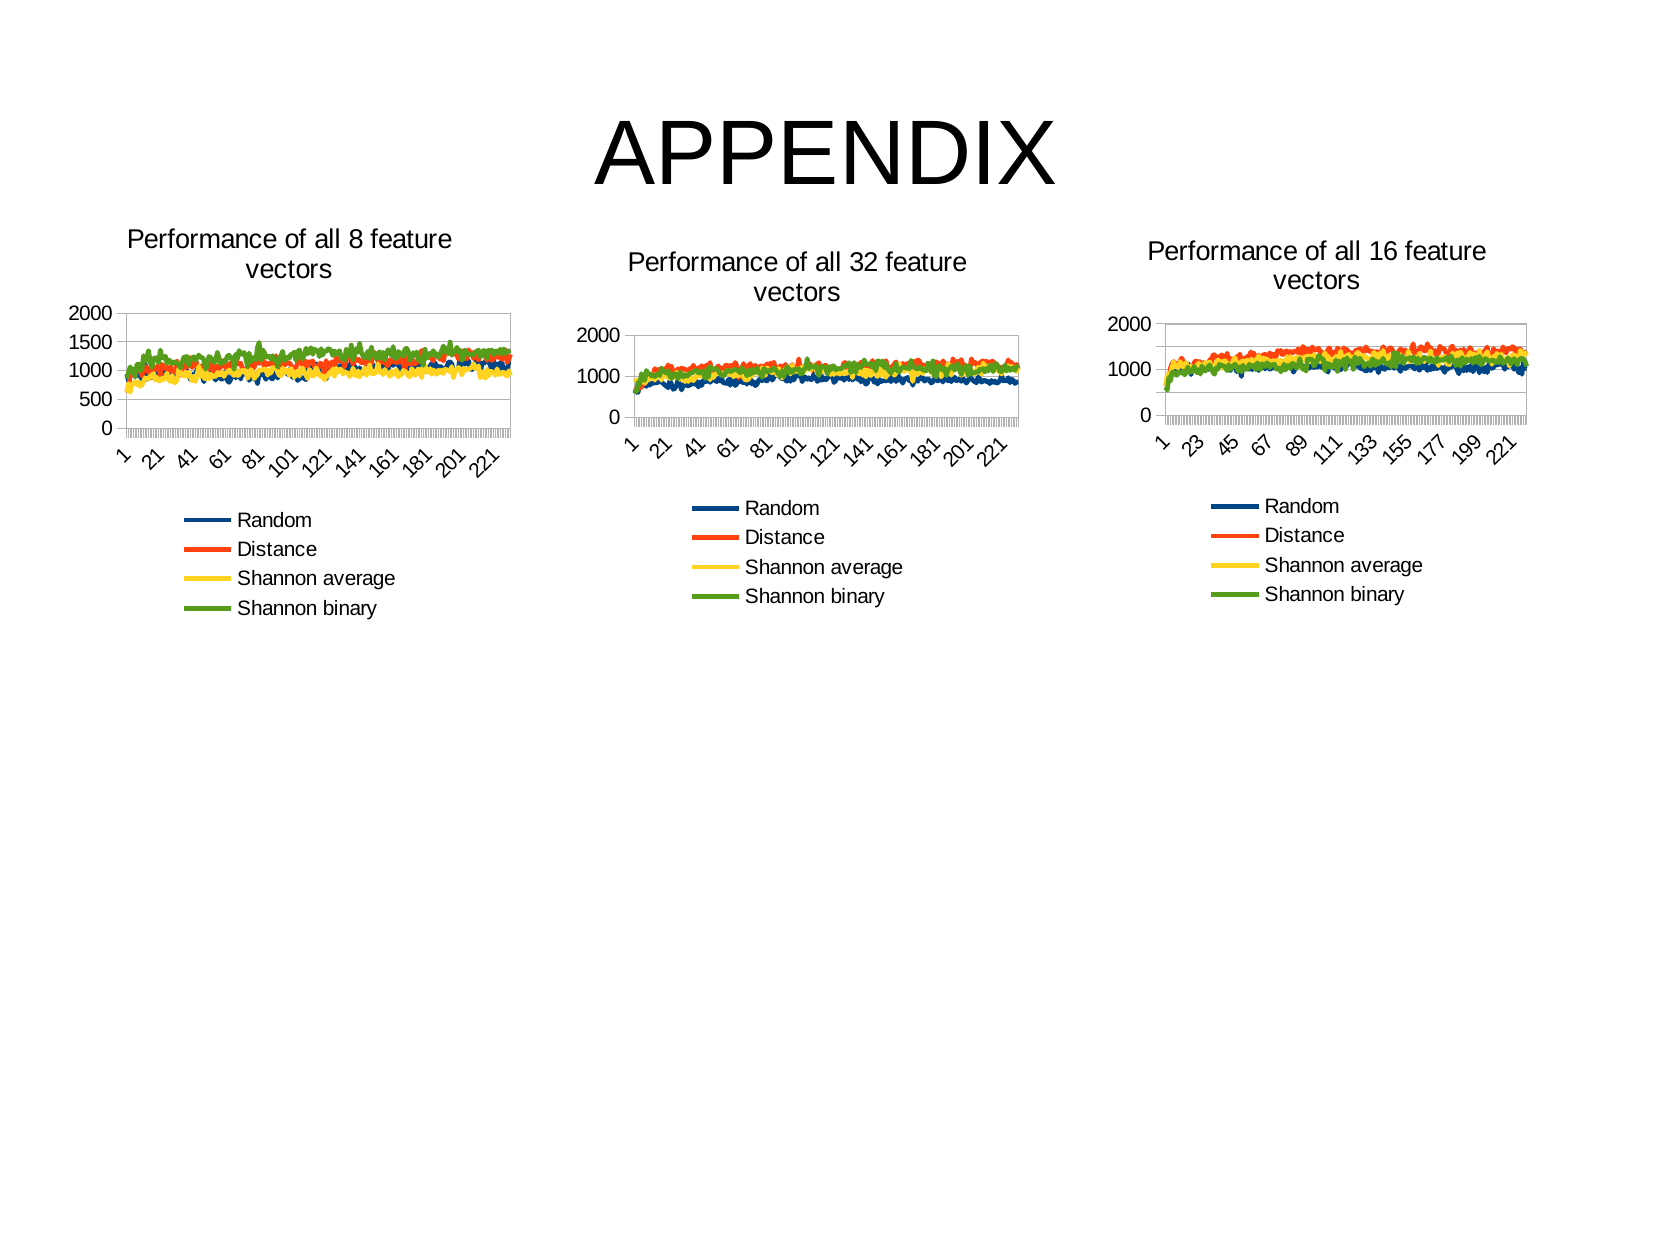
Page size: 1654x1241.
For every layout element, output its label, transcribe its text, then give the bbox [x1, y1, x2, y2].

chart [1098, 212, 1536, 613]
chart [59, 200, 520, 626]
title APPENDIX [82, 49, 1571, 257]
chart [566, 224, 1028, 615]
